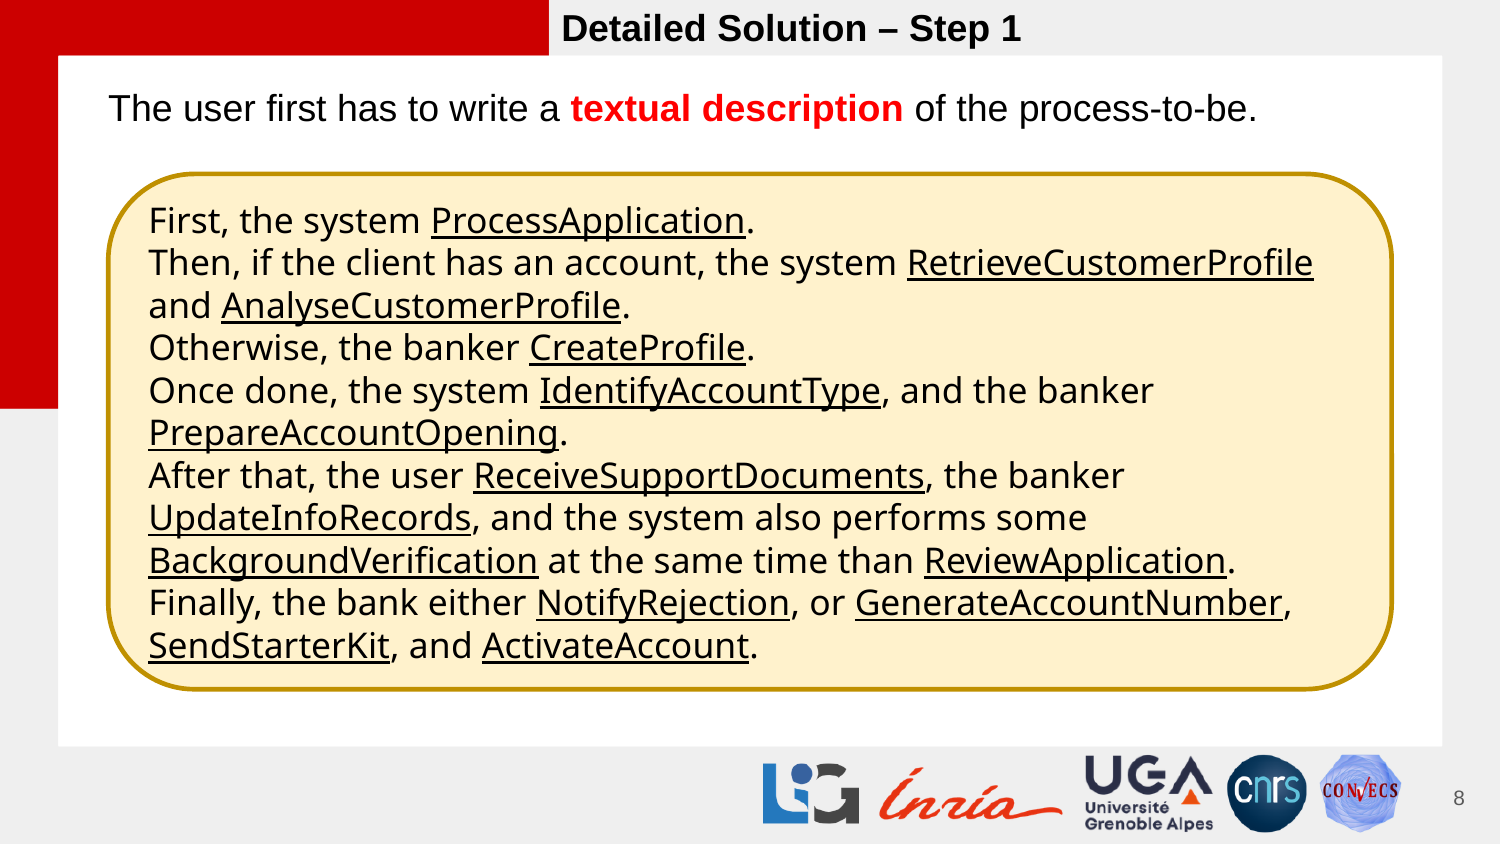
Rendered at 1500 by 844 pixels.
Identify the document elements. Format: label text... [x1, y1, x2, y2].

text_box Detailed Solution – Step 1 [546, 0, 1441, 55]
slide_number <number> [1389, 764, 1480, 830]
picture [0, 0, 1500, 844]
text_box First, the system ProcessApplication. Then, if the client has an account, the system RetrieveCustomerProfile and AnalyseCustomerProfile. Otherwise, the banker CreateProfile. Once done, the system IdentifyAccountType, and the banker PrepareAccountOpening. After that, the user ReceiveSupportDocuments, the banker UpdateInfoRecords, and the system also performs some BackgroundVerification at the same time than ReviewApplication. Finally, the bank either NotifyRejection, or GenerateAccountNumber, SendStarterKit, and ActivateAccount. [108, 173, 1392, 690]
text_box The user first has to write a textual description of the process-to-be. [93, 80, 1377, 136]
